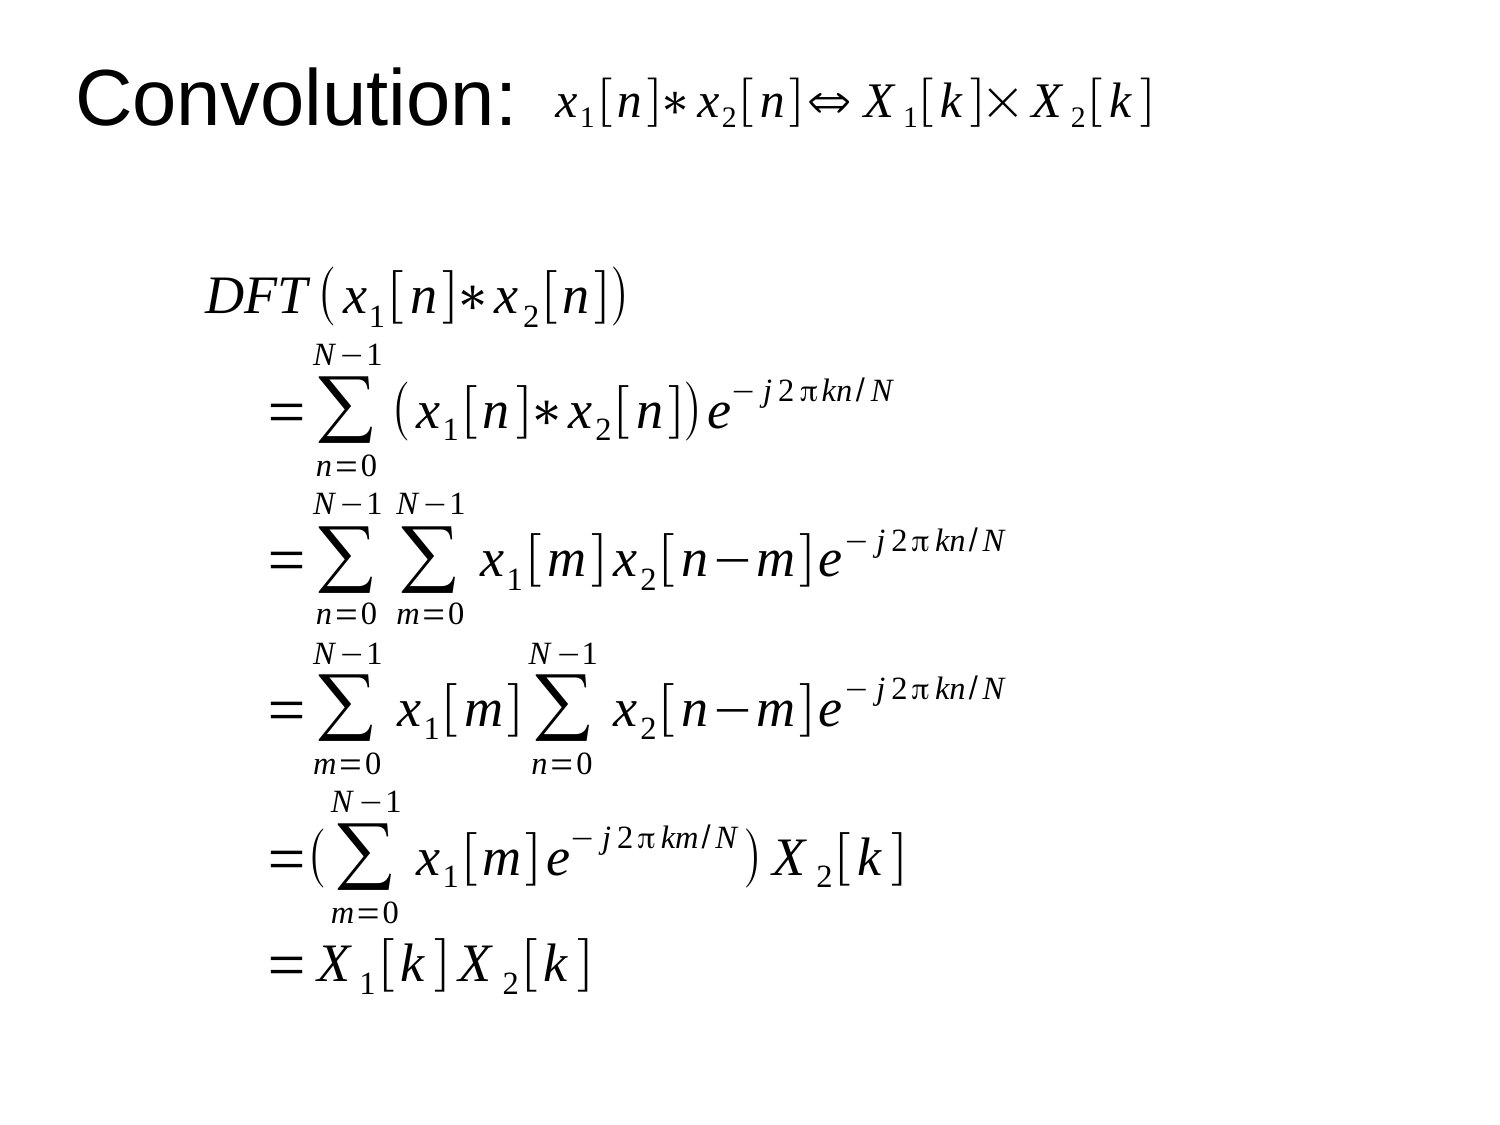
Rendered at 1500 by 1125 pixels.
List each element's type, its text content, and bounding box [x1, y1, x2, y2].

title Convolution: [75, 44, 1425, 150]
chart [194, 264, 1016, 1064]
chart [545, 71, 1159, 135]
